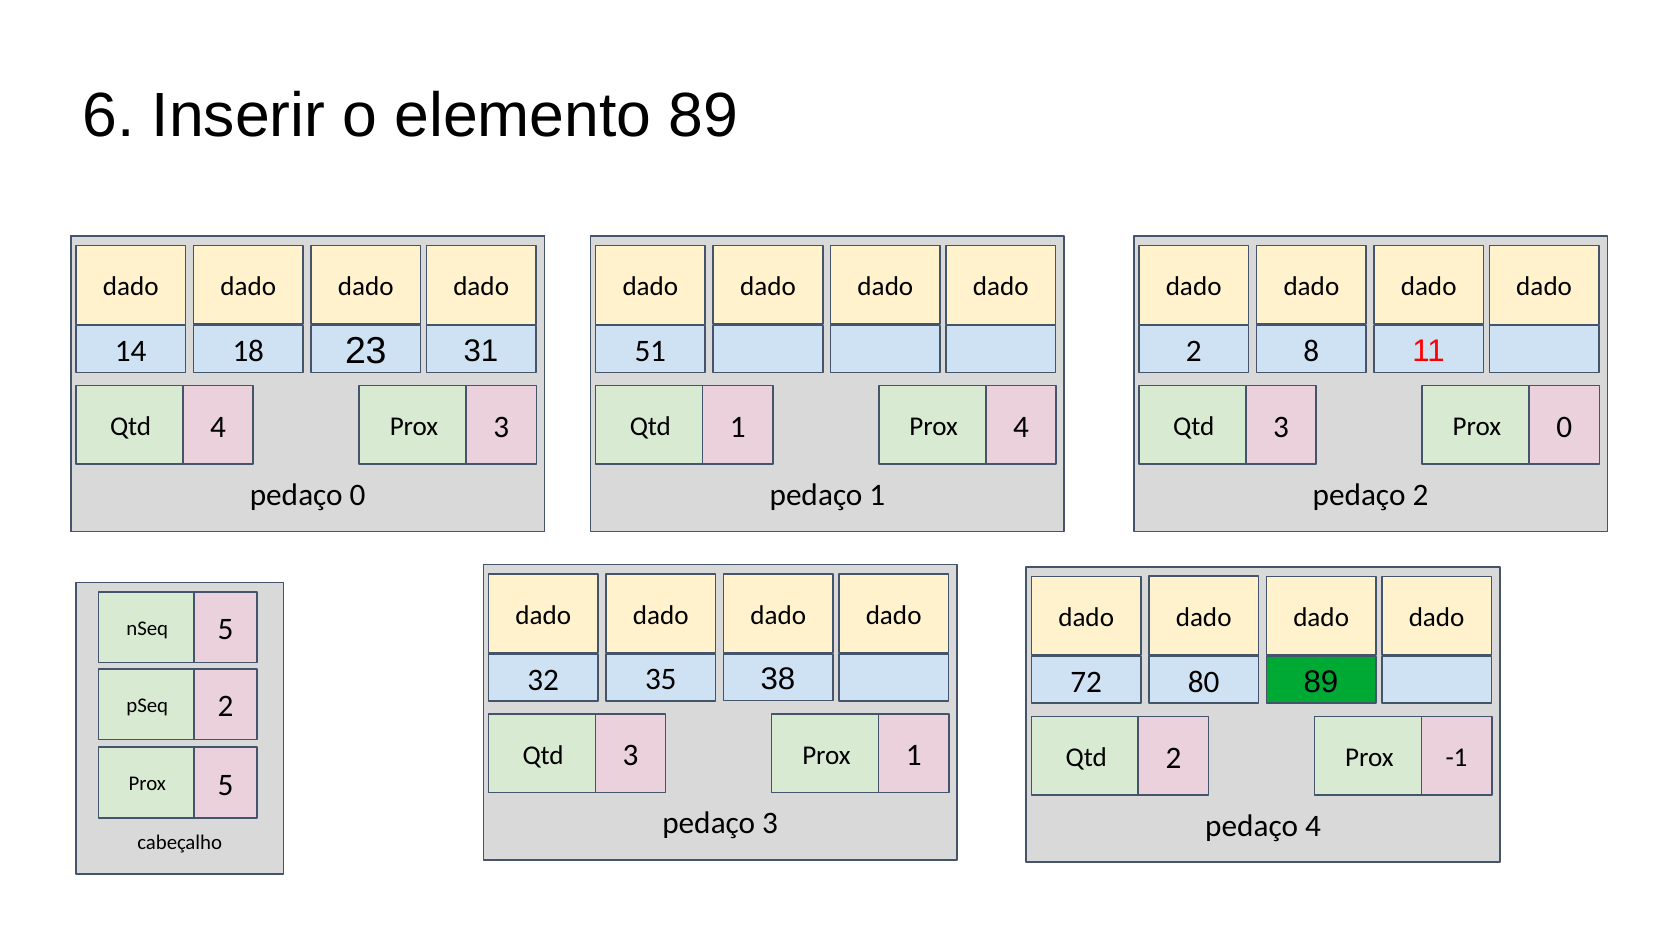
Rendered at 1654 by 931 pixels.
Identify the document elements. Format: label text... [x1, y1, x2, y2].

text_box Qtd [1031, 716, 1138, 795]
text_box Prox [1314, 716, 1421, 795]
text_box 80 [1148, 656, 1259, 704]
text_box 38 [723, 653, 833, 701]
text_box pedaço 4 [1026, 566, 1500, 863]
text_box 5 [193, 591, 257, 663]
text_box dado [838, 574, 949, 653]
text_box -1 [1421, 716, 1492, 795]
text_box 18 [193, 325, 304, 373]
text_box 32 [488, 654, 598, 701]
text_box Qtd [488, 713, 595, 793]
text_box dado [193, 245, 304, 325]
text_box pedaço 0 [70, 236, 545, 532]
text_box [1381, 656, 1492, 704]
text_box dado [426, 245, 536, 325]
text_box dado [1489, 245, 1599, 325]
text_box [713, 325, 823, 373]
text_box Prox [878, 385, 985, 465]
text_box dado [1031, 576, 1141, 656]
text_box pedaço 3 [483, 564, 957, 860]
text_box dado [1256, 245, 1367, 325]
text_box cabeçalho [76, 582, 284, 875]
text_box 23 [310, 325, 421, 373]
text_box 3 [466, 385, 537, 465]
text_box Prox [359, 385, 466, 465]
text_box 0 [1529, 385, 1600, 465]
text_box 2 [1138, 325, 1249, 373]
text_box dado [1381, 576, 1492, 656]
text_box dado [75, 245, 186, 325]
text_box Prox [771, 713, 878, 793]
text_box Qtd [75, 385, 182, 465]
text_box 14 [75, 325, 186, 373]
text_box 8 [1256, 325, 1367, 373]
text_box 2 [1138, 716, 1209, 795]
text_box dado [1266, 576, 1376, 655]
text_box 11 [1373, 325, 1484, 373]
text_box Qtd [1138, 385, 1245, 465]
text_box 72 [1031, 656, 1141, 704]
text_box pSeq [98, 668, 193, 740]
title 6. Inserir o elemento 89 [82, 37, 1571, 193]
text_box 1 [878, 713, 949, 793]
text_box nSeq [98, 591, 193, 663]
text_box Prox [1422, 385, 1529, 465]
text_box [1489, 325, 1599, 373]
text_box 1 [702, 385, 773, 465]
text_box [946, 325, 1056, 373]
text_box 4 [182, 385, 254, 465]
text_box 4 [985, 385, 1057, 465]
text_box [830, 325, 941, 373]
text_box 89 [1266, 656, 1376, 704]
text_box 3 [595, 713, 666, 793]
text_box pedaço 2 [1133, 236, 1608, 532]
text_box 5 [193, 747, 257, 818]
text_box dado [488, 574, 598, 653]
text_box 51 [595, 325, 706, 373]
text_box pedaço 1 [590, 236, 1065, 532]
text_box 3 [1245, 385, 1317, 465]
text_box dado [830, 245, 941, 325]
text_box dado [713, 245, 823, 325]
text_box dado [310, 245, 421, 325]
text_box dado [1138, 245, 1249, 325]
text_box dado [605, 573, 716, 653]
text_box Qtd [595, 385, 702, 465]
text_box dado [946, 245, 1056, 325]
text_box dado [1373, 245, 1484, 325]
text_box 2 [193, 668, 257, 740]
text_box [838, 654, 949, 701]
text_box 31 [426, 325, 536, 373]
text_box 35 [605, 653, 716, 701]
text_box dado [1148, 576, 1259, 655]
text_box dado [595, 245, 706, 325]
text_box Prox [98, 747, 193, 818]
text_box dado [723, 574, 833, 653]
